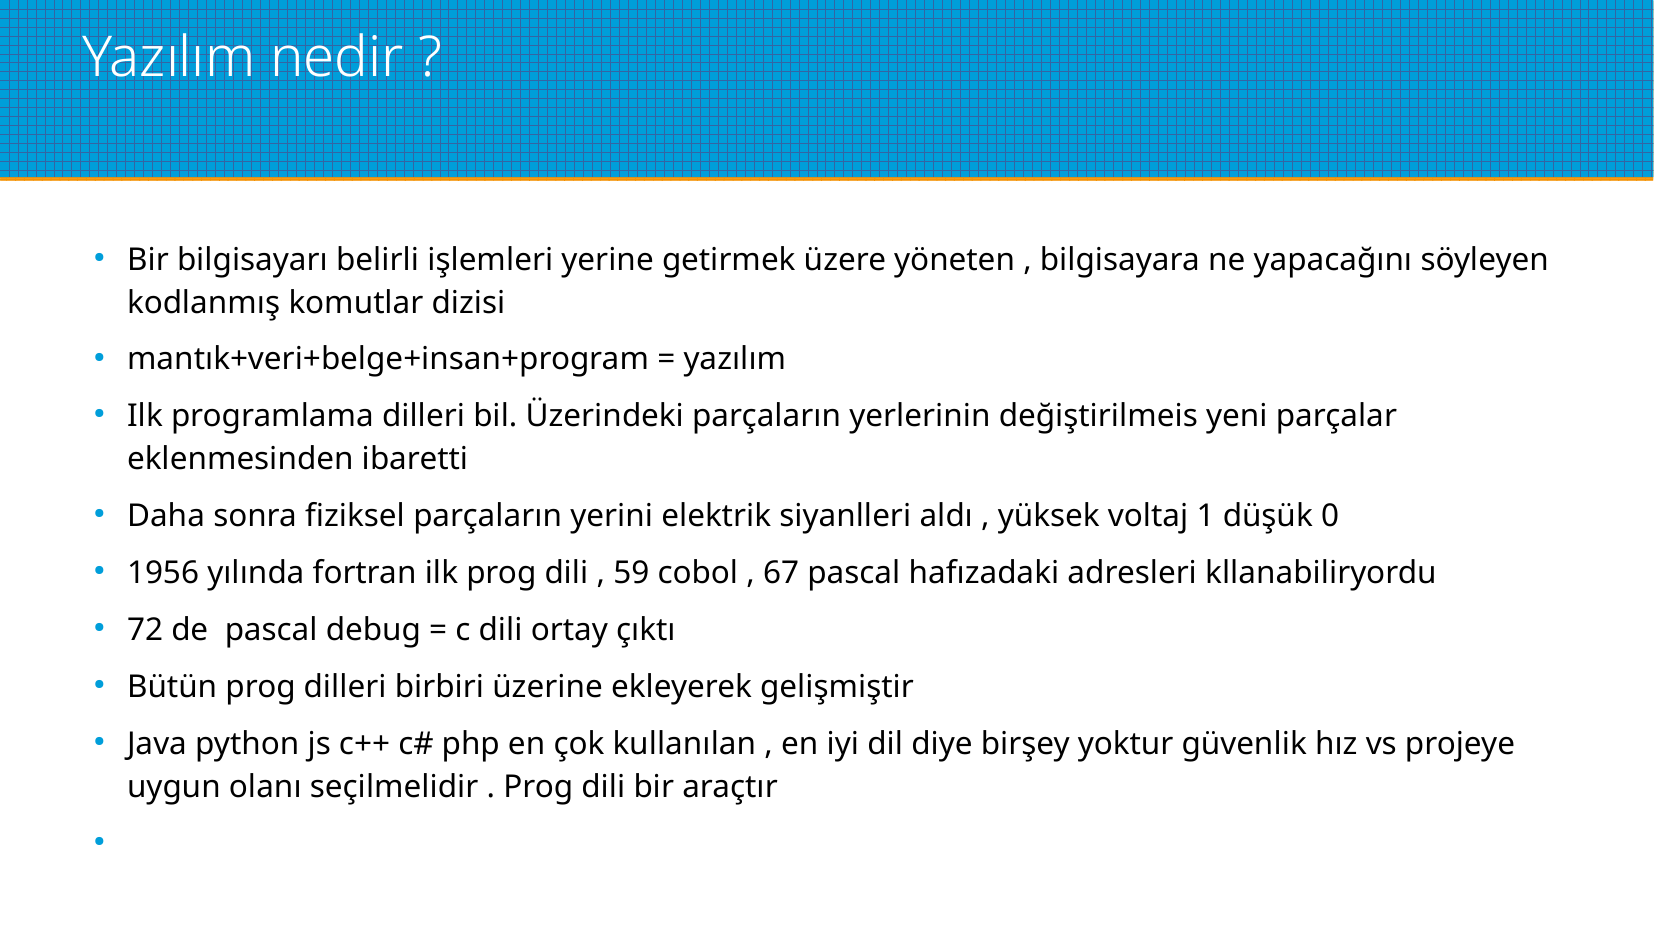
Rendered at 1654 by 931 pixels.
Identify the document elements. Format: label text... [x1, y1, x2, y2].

title Yazılım nedir ? [82, 14, 1571, 171]
list Bir bilgisayarı belirli işlemleri yerine getirmek üzere yöneten , bilgisayara ne yapacağını söyleyen kodlanmış komutlar dizisi mantık+veri+belge+insan+program = yazılım Ilk programlama dilleri bil. Üzerindeki parçaların yerlerinin değiştirilmeis yeni parçalar eklenmesinden ibaretti Daha sonra fiziksel parçaların yerini elektrik siyanlleri aldı , yüksek voltaj 1 düşük 0 1956 yılında fortran ilk prog dili , 59 cobol , 67 pascal hafızadaki adresleri kllanabiliryordu 72 de pascal debug = c dili ortay çıktı Bütün prog dilleri birbiri üzerine ekleyerek gelişmiştir Java python js c++ c# php en çok kullanılan , en iyi dil diye birşey yoktur güvenlik hız vs projeye uygun olanı seçilmelidir . Prog dili bir araçtır [82, 236, 1563, 811]
